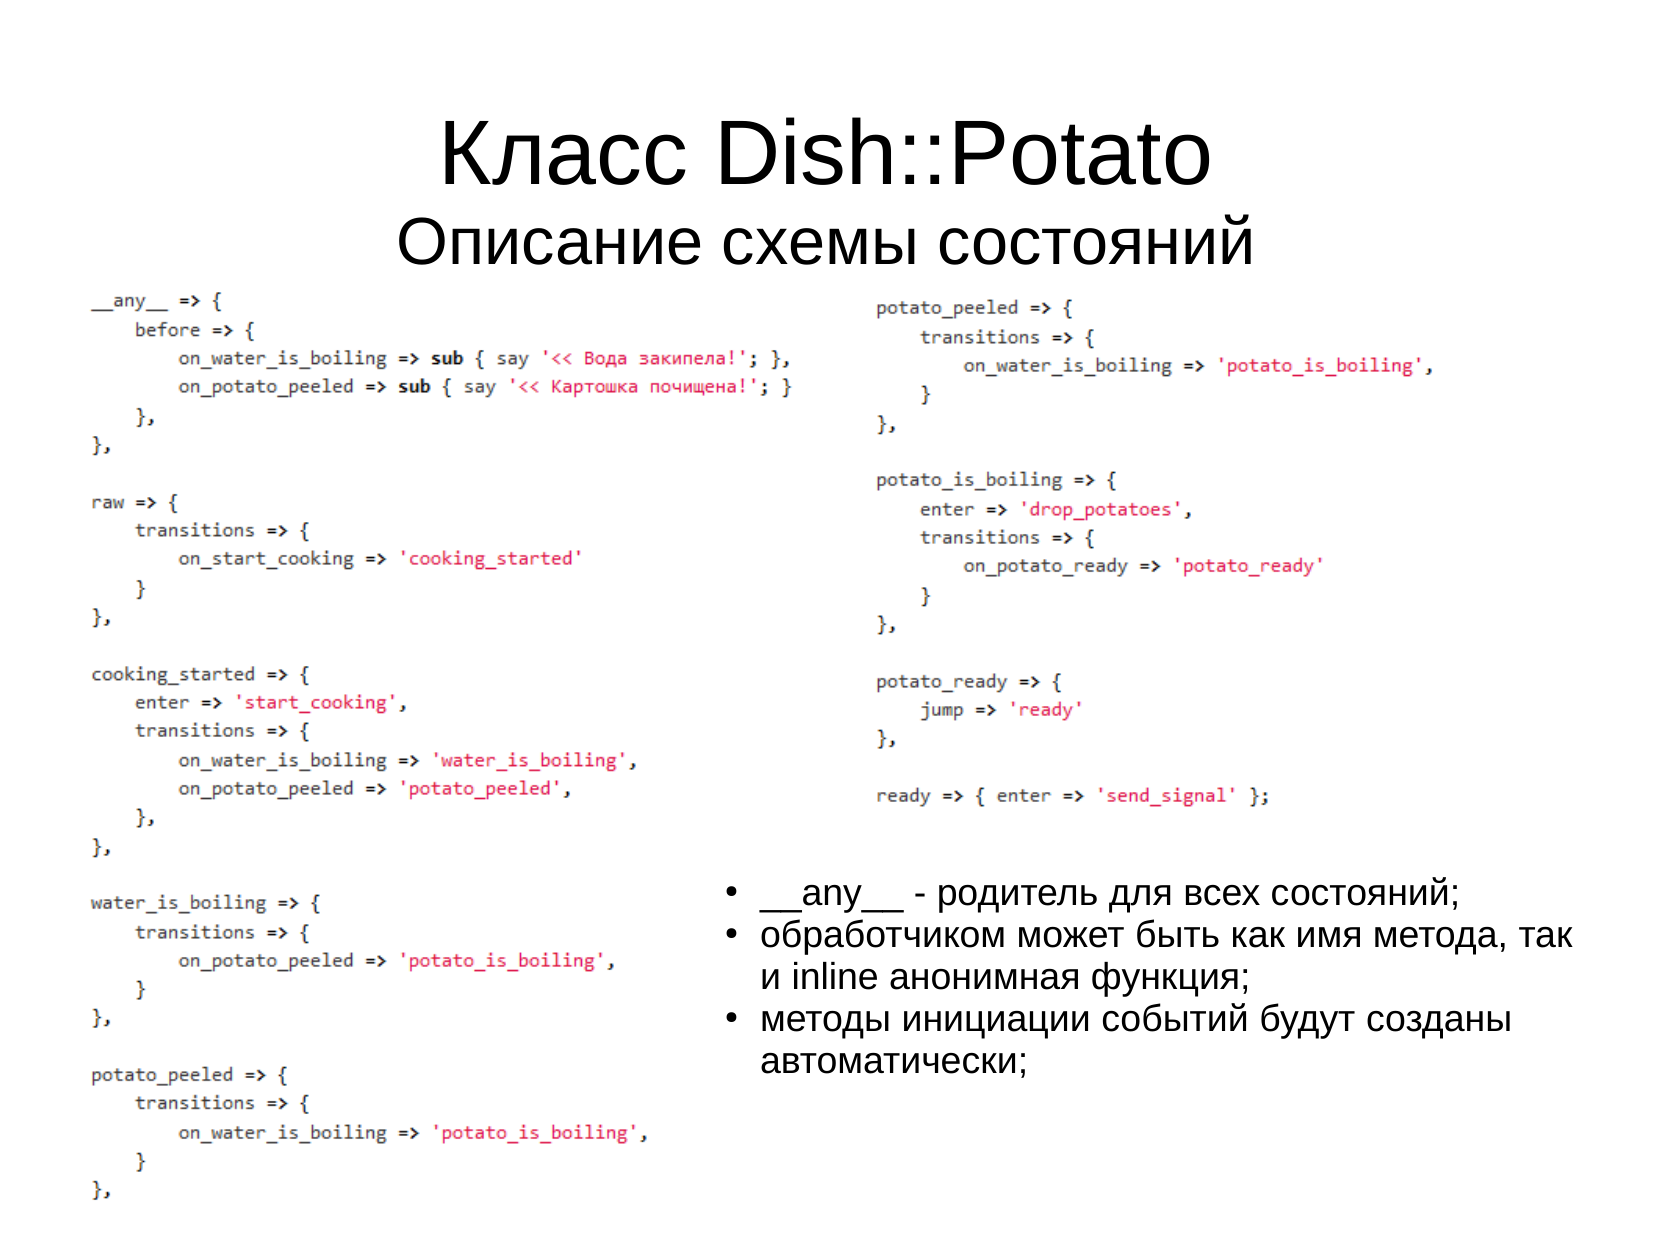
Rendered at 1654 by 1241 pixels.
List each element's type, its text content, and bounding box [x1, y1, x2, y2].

picture [82, 277, 800, 1211]
text_box Описание схемы состояний [381, 197, 1272, 287]
text_box __any__ - родитель для всех состояний; обработчиком может быть как имя метода, так и inline анонимная функция; методы инициации событий будут созданы автоматически; [709, 864, 1595, 1090]
picture [867, 289, 1443, 827]
title Класс Dish::Potato [82, 49, 1571, 257]
